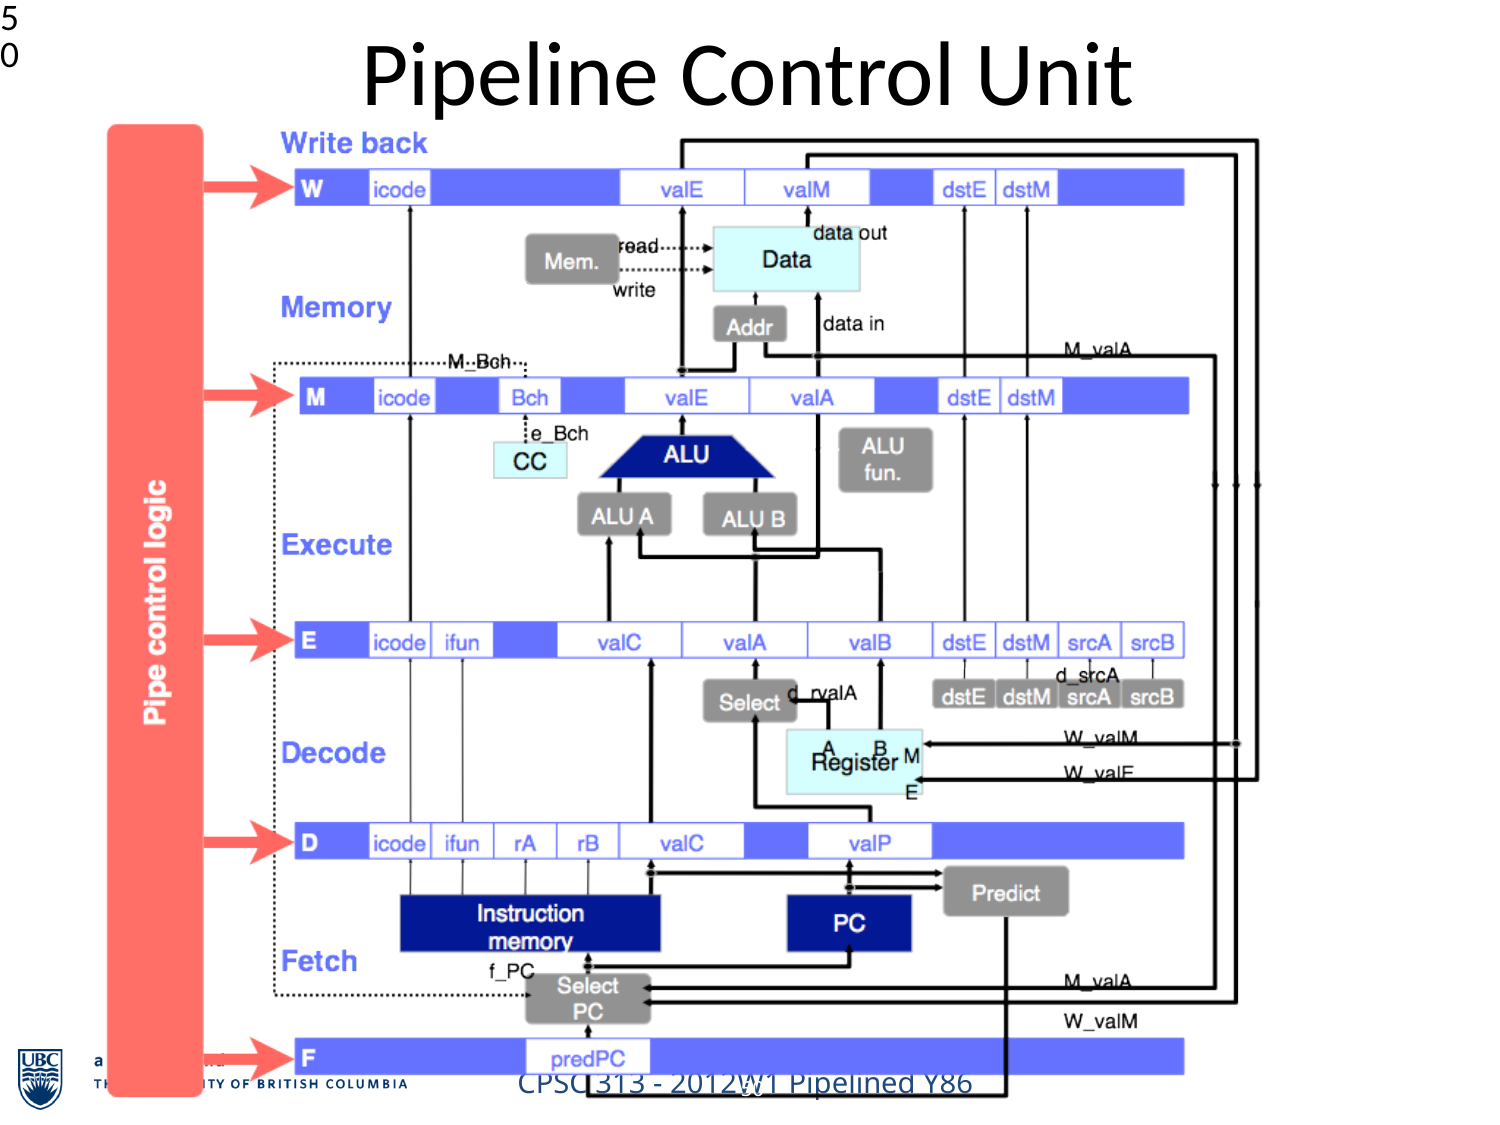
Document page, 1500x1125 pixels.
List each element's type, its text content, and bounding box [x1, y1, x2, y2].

title Pipeline Control Unit [73, 0, 1424, 138]
picture [18, 138, 1262, 1110]
text_box <number> [730, 1070, 767, 1111]
